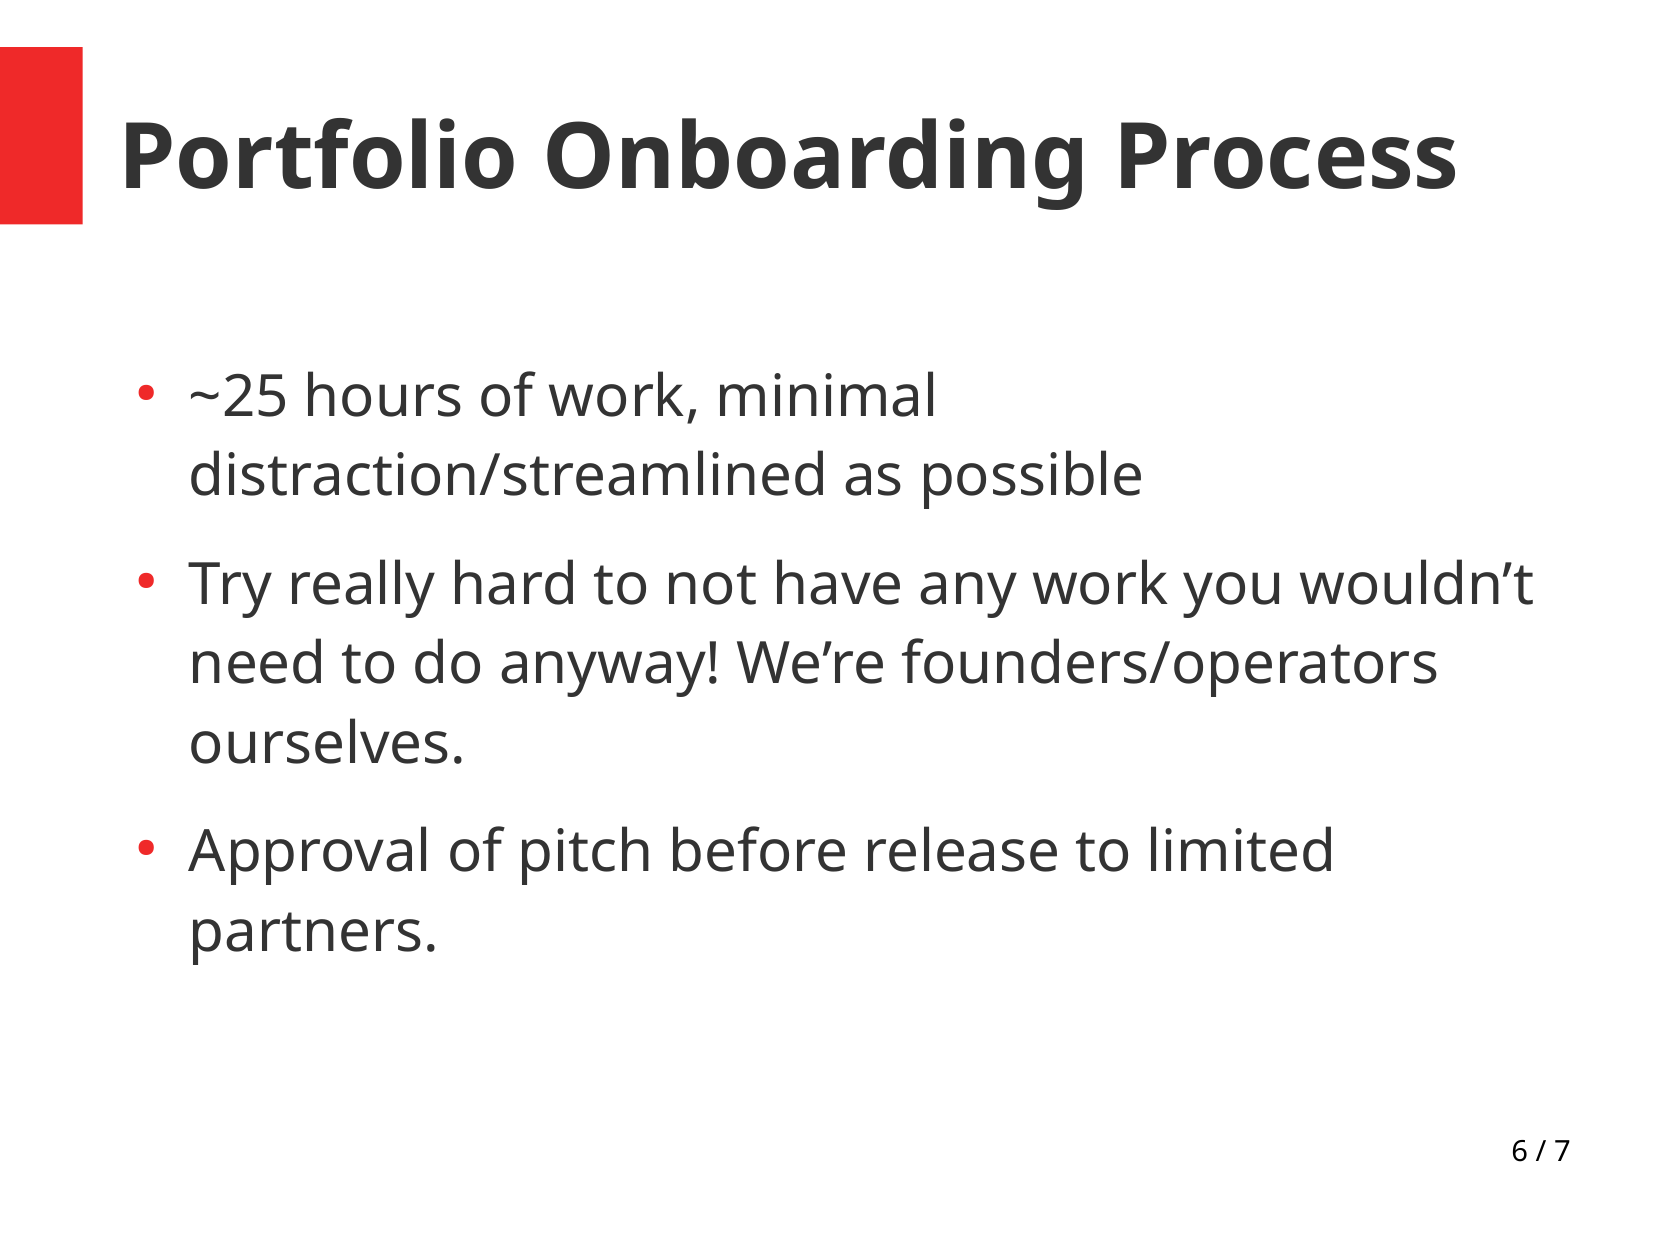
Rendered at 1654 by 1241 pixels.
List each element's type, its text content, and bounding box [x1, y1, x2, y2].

title Portfolio Onboarding Process [118, 49, 1571, 257]
list ~25 hours of work, minimal distraction/streamlined as possible Try really hard to not have any work you wouldn’t need to do anyway! We’re founders/operators ourselves. Approval of pitch before release to limited partners. [118, 354, 1536, 1074]
